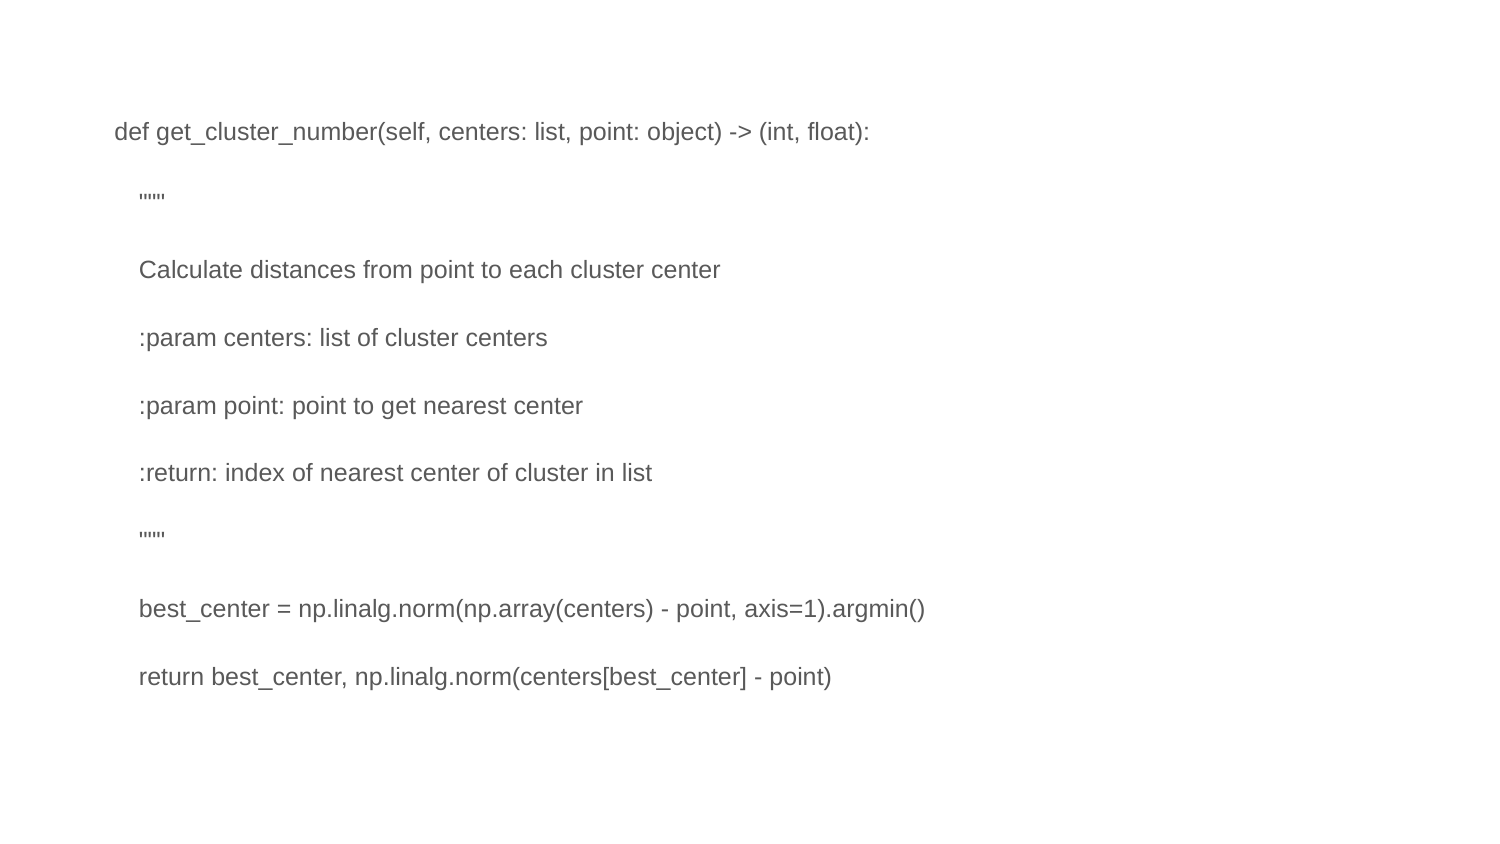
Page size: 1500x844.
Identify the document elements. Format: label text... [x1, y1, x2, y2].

list def get_cluster_number(self, centers: list, point: object) -> (int, float): """ Calculate distances from point to each cluster center :param centers: list of cluster centers :param point: point to get nearest center :return: index of nearest center of cluster in list """ best_center = np.linalg.norm(np.array(centers) - point, axis=1).argmin() return best_center, np.linalg.norm(centers[best_center] - point) [67, 81, 1466, 740]
